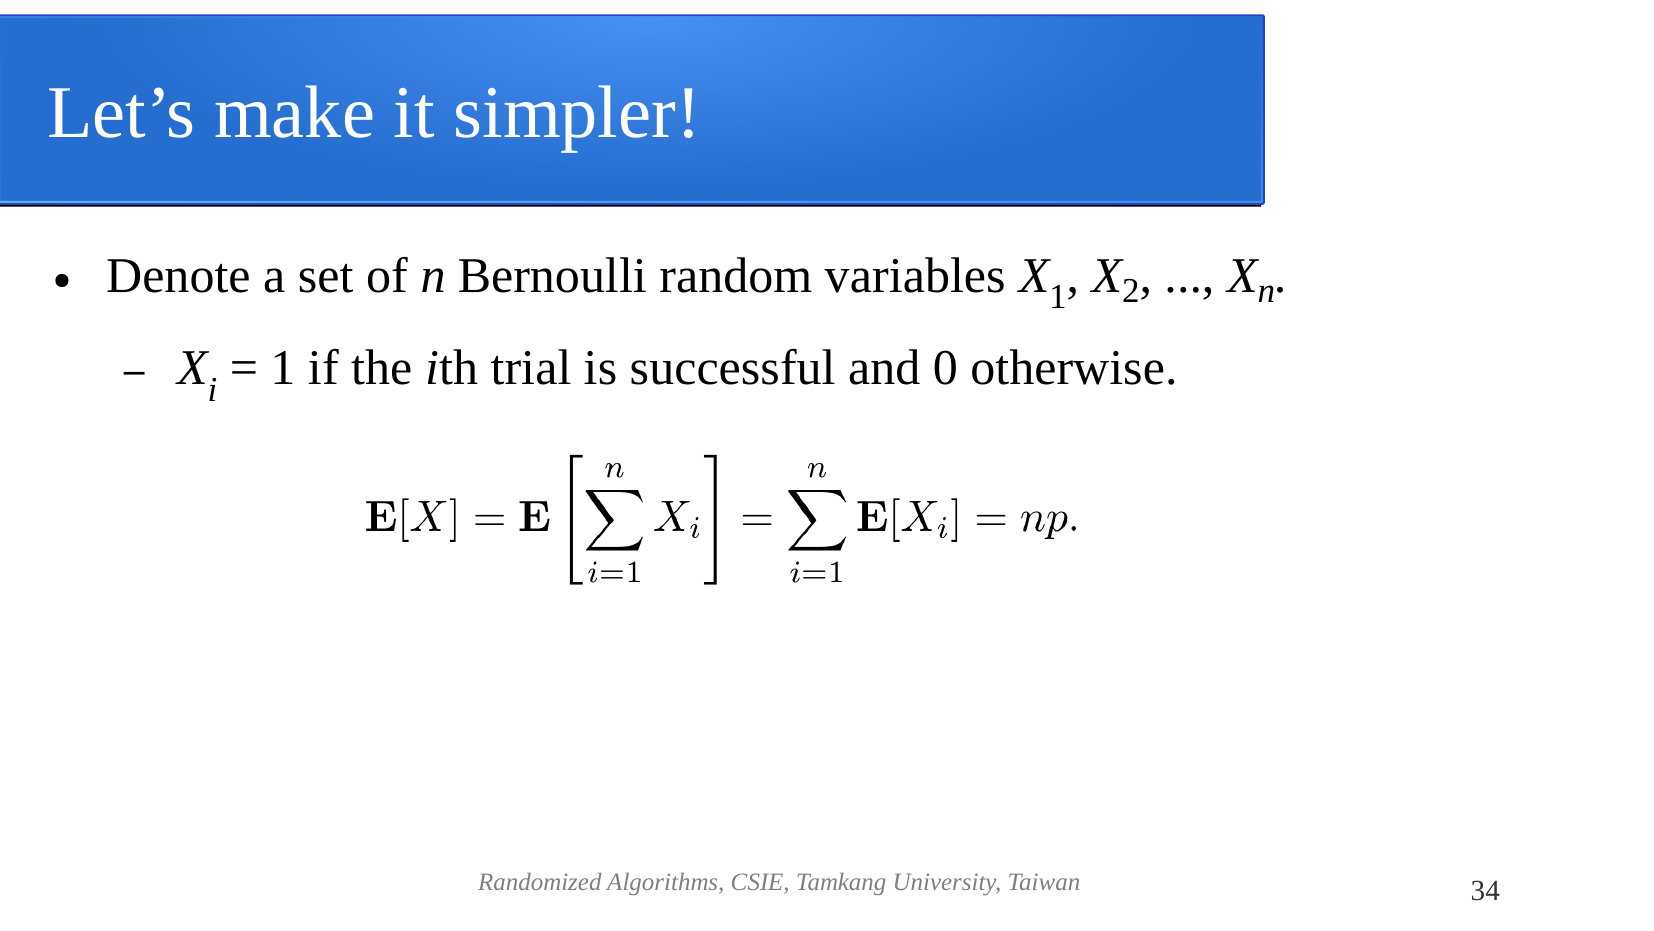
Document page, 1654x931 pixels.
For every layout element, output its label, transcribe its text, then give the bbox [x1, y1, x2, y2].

list Denote a set of n Bernoulli random variables X1, X2, ..., Xn. Xi = 1 if the ith trial is successful and 0 otherwise. [35, 248, 1524, 788]
title Let’s make it simpler! [47, 35, 1199, 189]
picture [366, 454, 1076, 585]
